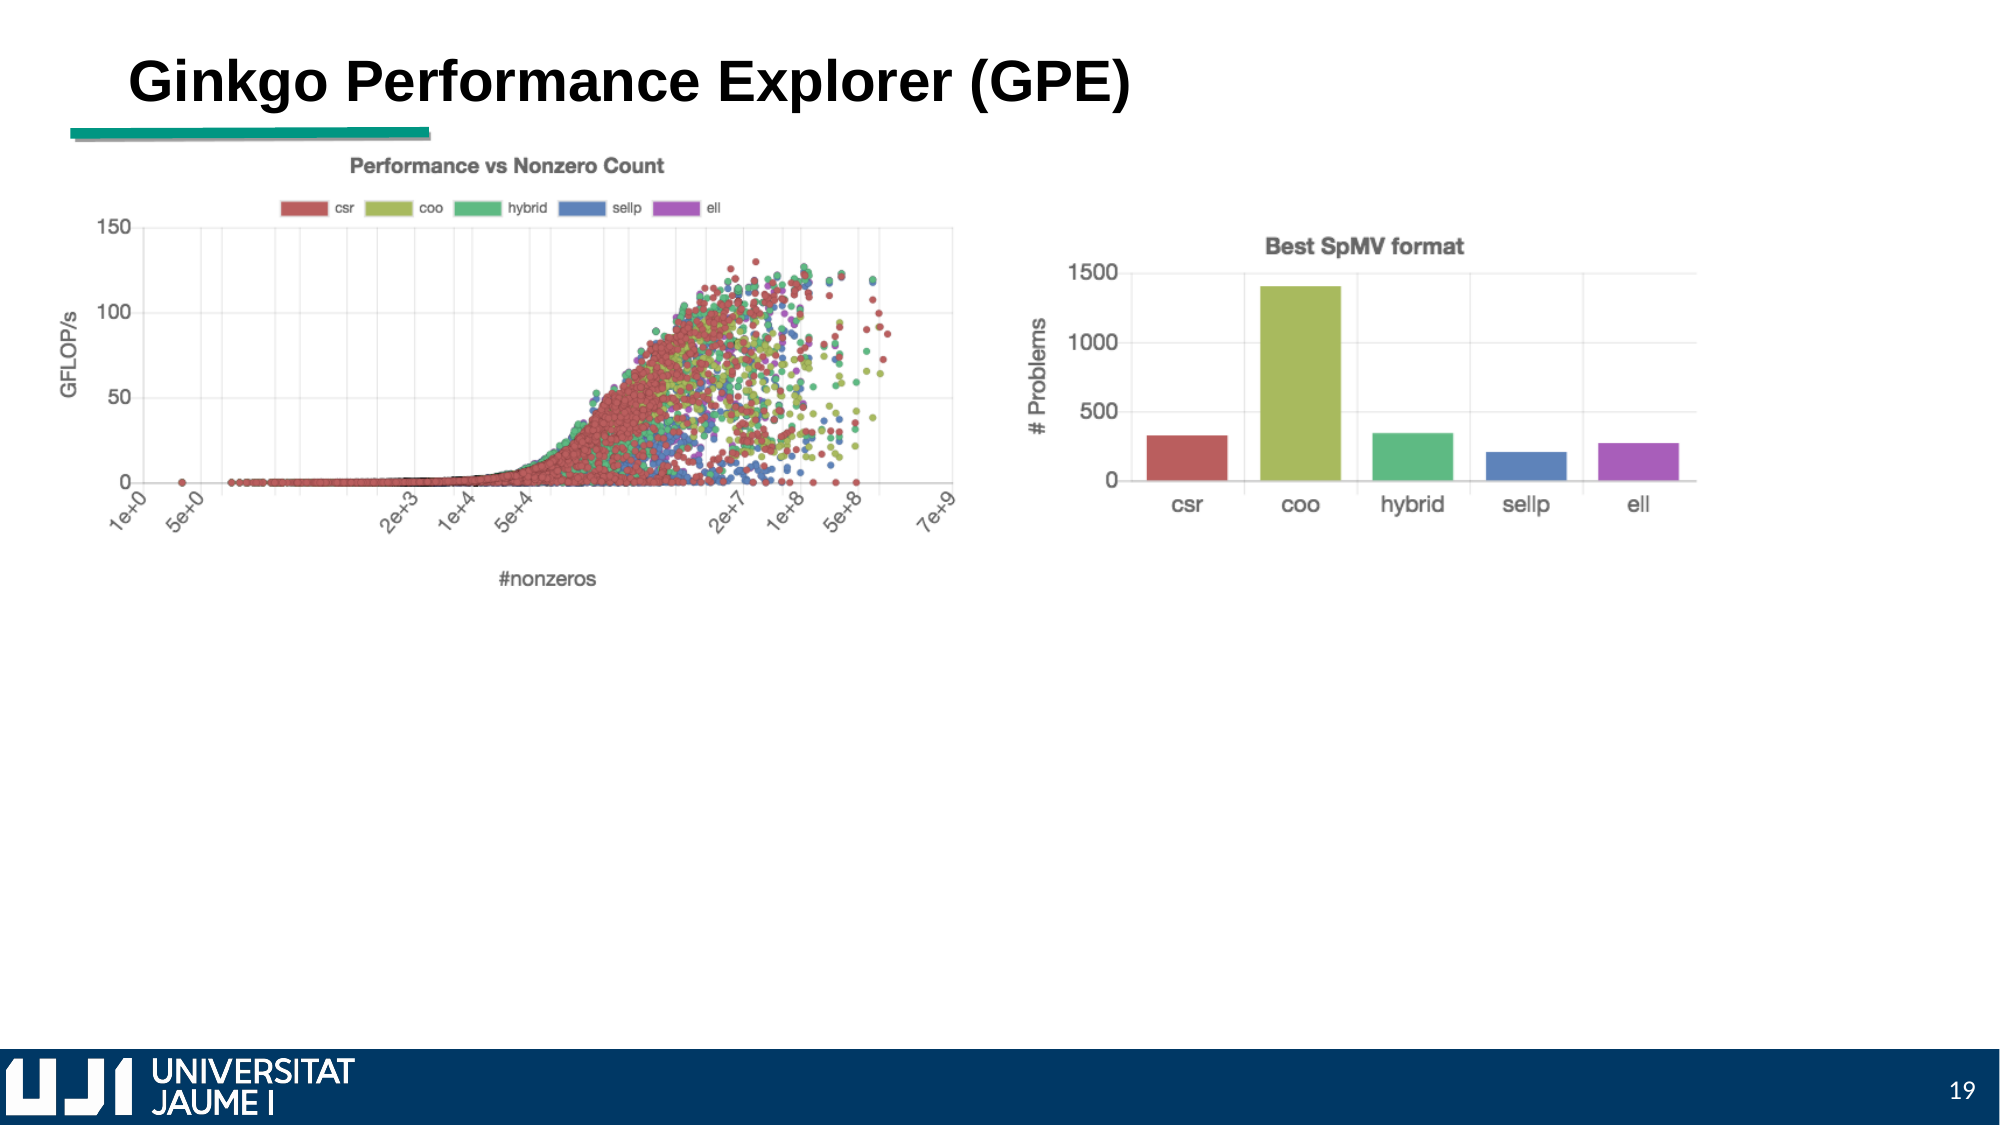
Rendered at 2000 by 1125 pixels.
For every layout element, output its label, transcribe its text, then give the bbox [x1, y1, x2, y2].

text_box Ginkgo Performance Explorer (GPE) [113, 0, 1768, 196]
picture [49, 144, 967, 600]
picture [0, 1049, 2000, 1125]
picture [1008, 234, 1703, 521]
slide_number <number> [1871, 1057, 1991, 1125]
